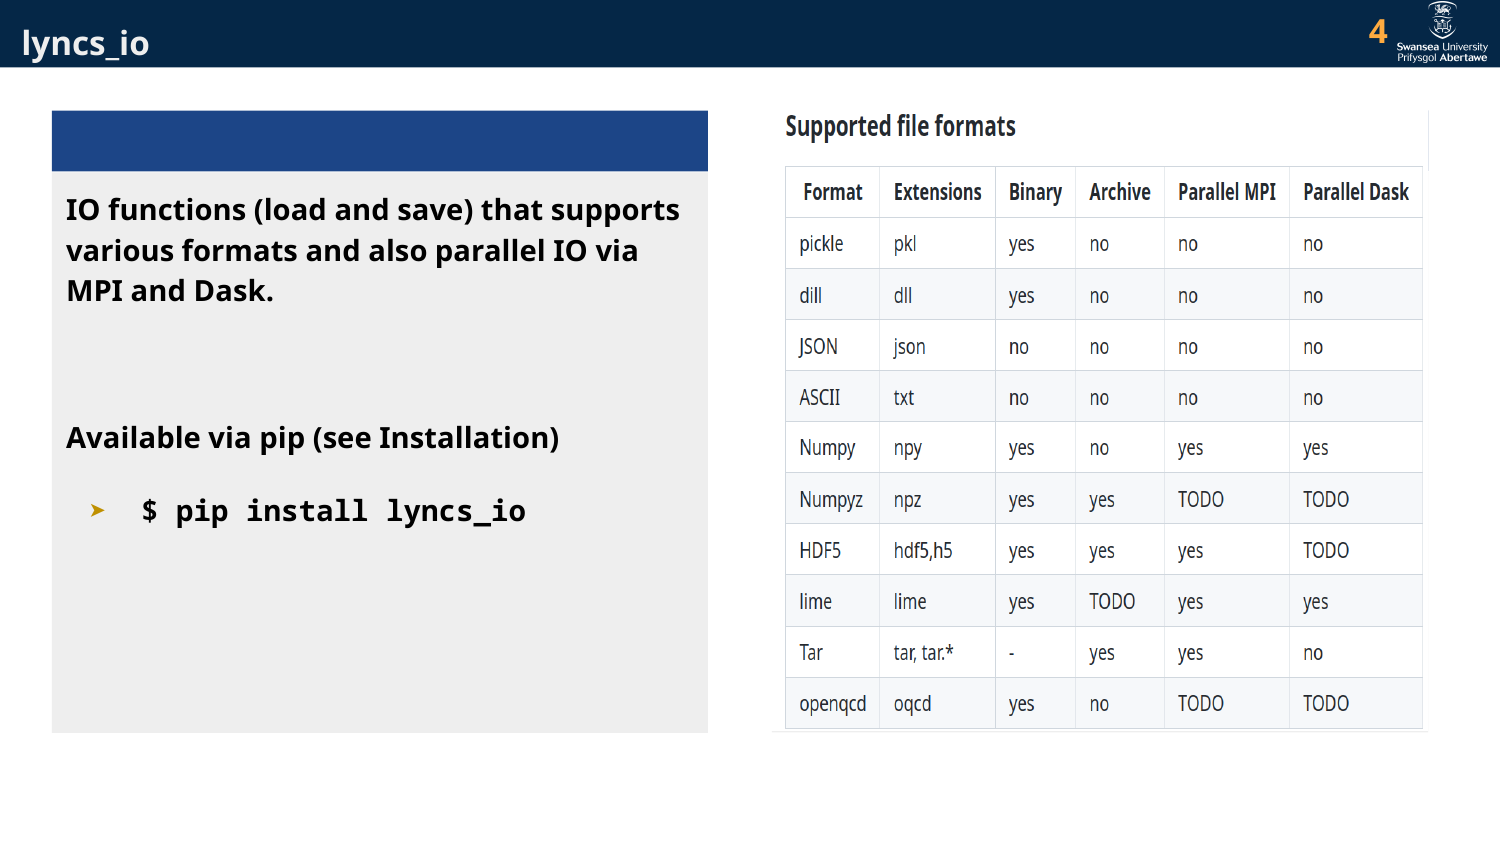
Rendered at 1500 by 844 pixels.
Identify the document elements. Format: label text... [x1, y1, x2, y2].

picture [771, 110, 1428, 732]
slide_number <number> [1313, 0, 1403, 65]
picture [1403, 1, 1488, 63]
list IO functions (load and save) that supports various formats and also parallel IO via MPI and Dask. Available via pip (see Installation) $ pip install lyncs_io [51, 171, 708, 672]
subtitle lyncs_io [6, 1, 728, 63]
